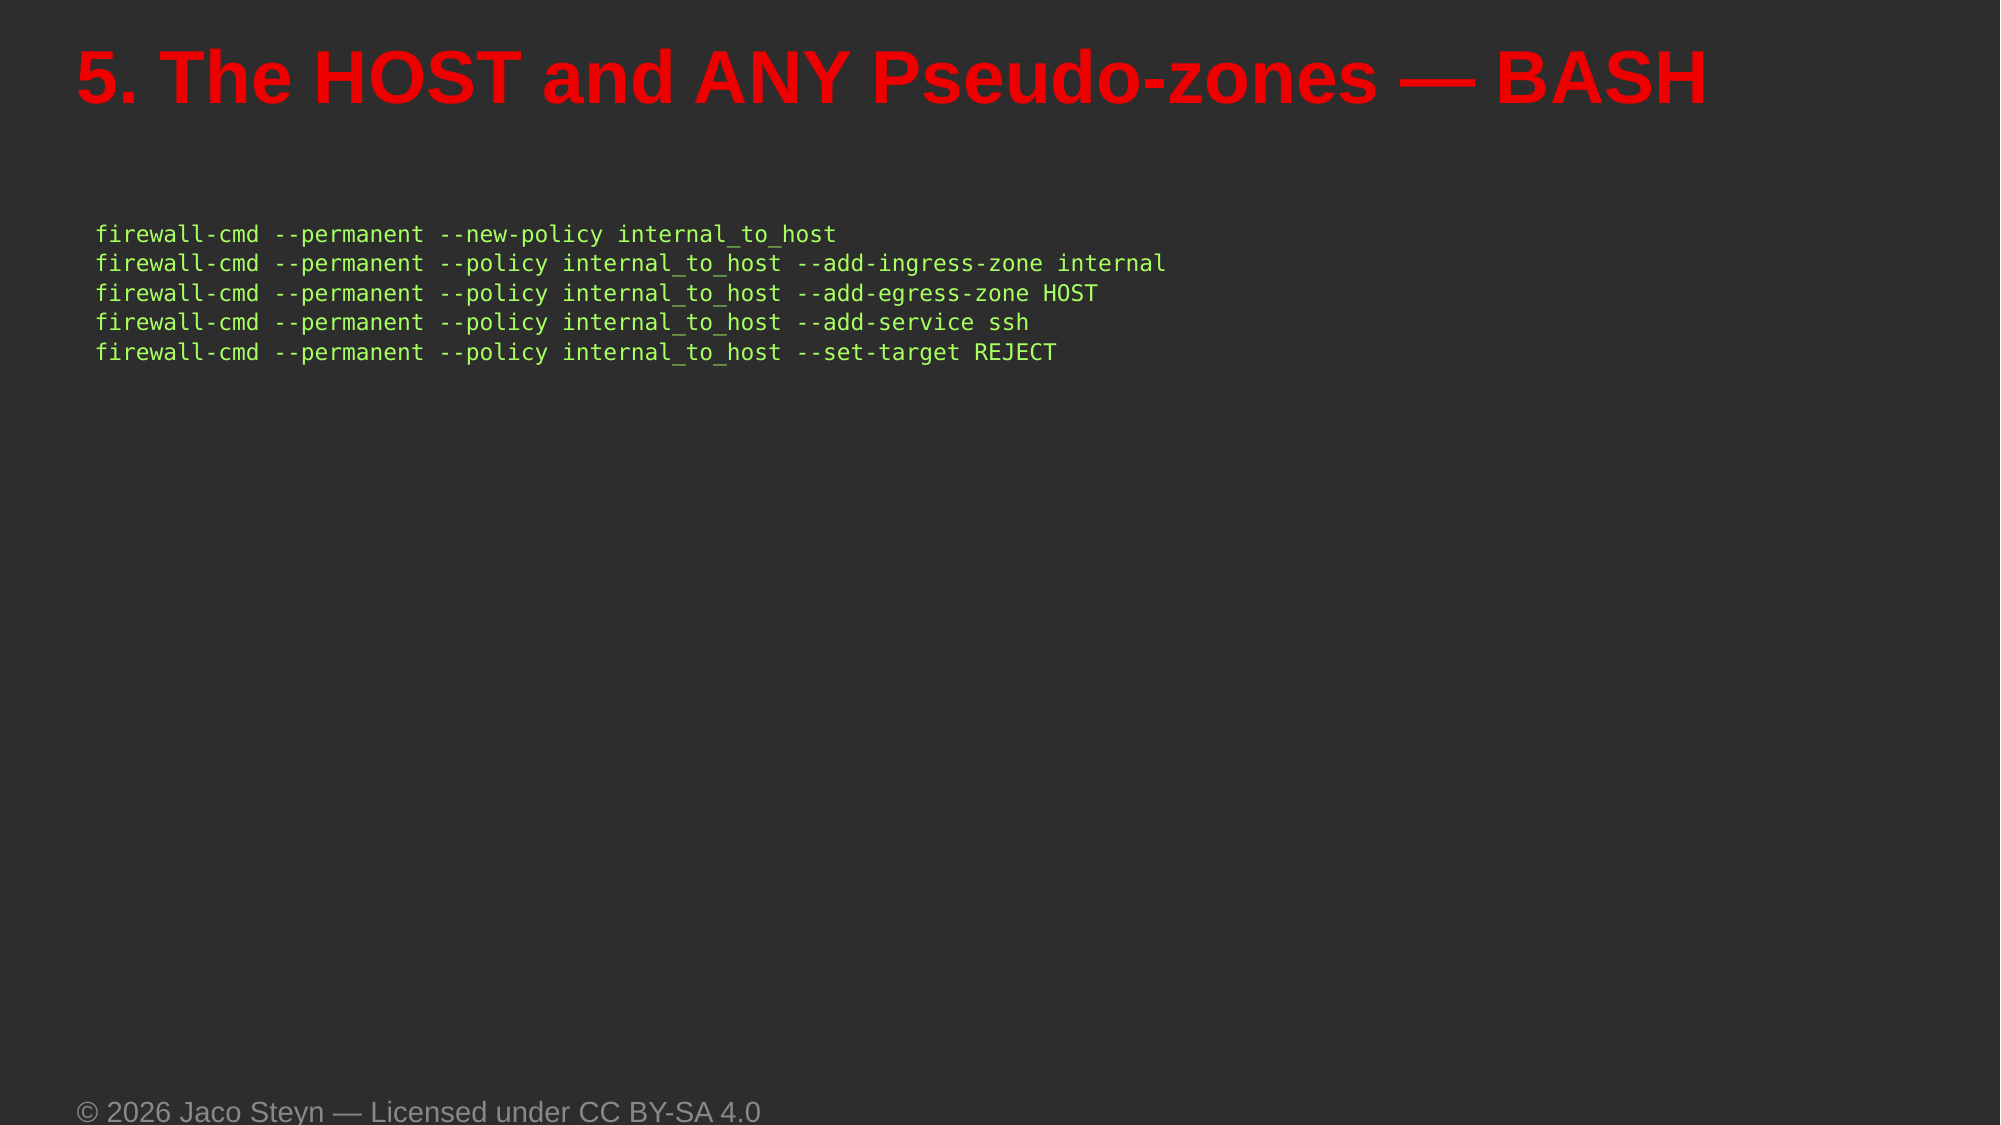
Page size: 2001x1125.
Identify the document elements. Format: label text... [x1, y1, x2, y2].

text_box firewall-cmd --permanent --new-policy internal_to_host firewall-cmd --permanent --policy internal_to_host --add-ingress-zone internal firewall-cmd --permanent --policy internal_to_host --add-egress-zone HOST firewall-cmd --permanent --policy internal_to_host --add-service ssh firewall-cmd --permanent --policy internal_to_host --set-target REJECT [59, 194, 1942, 1052]
text_box 5. The HOST and ANY Pseudo-zones — BASH [59, 23, 1942, 178]
text_box © 2026 Jaco Steyn — Licensed under CC BY-SA 4.0 [59, 1083, 1942, 1120]
